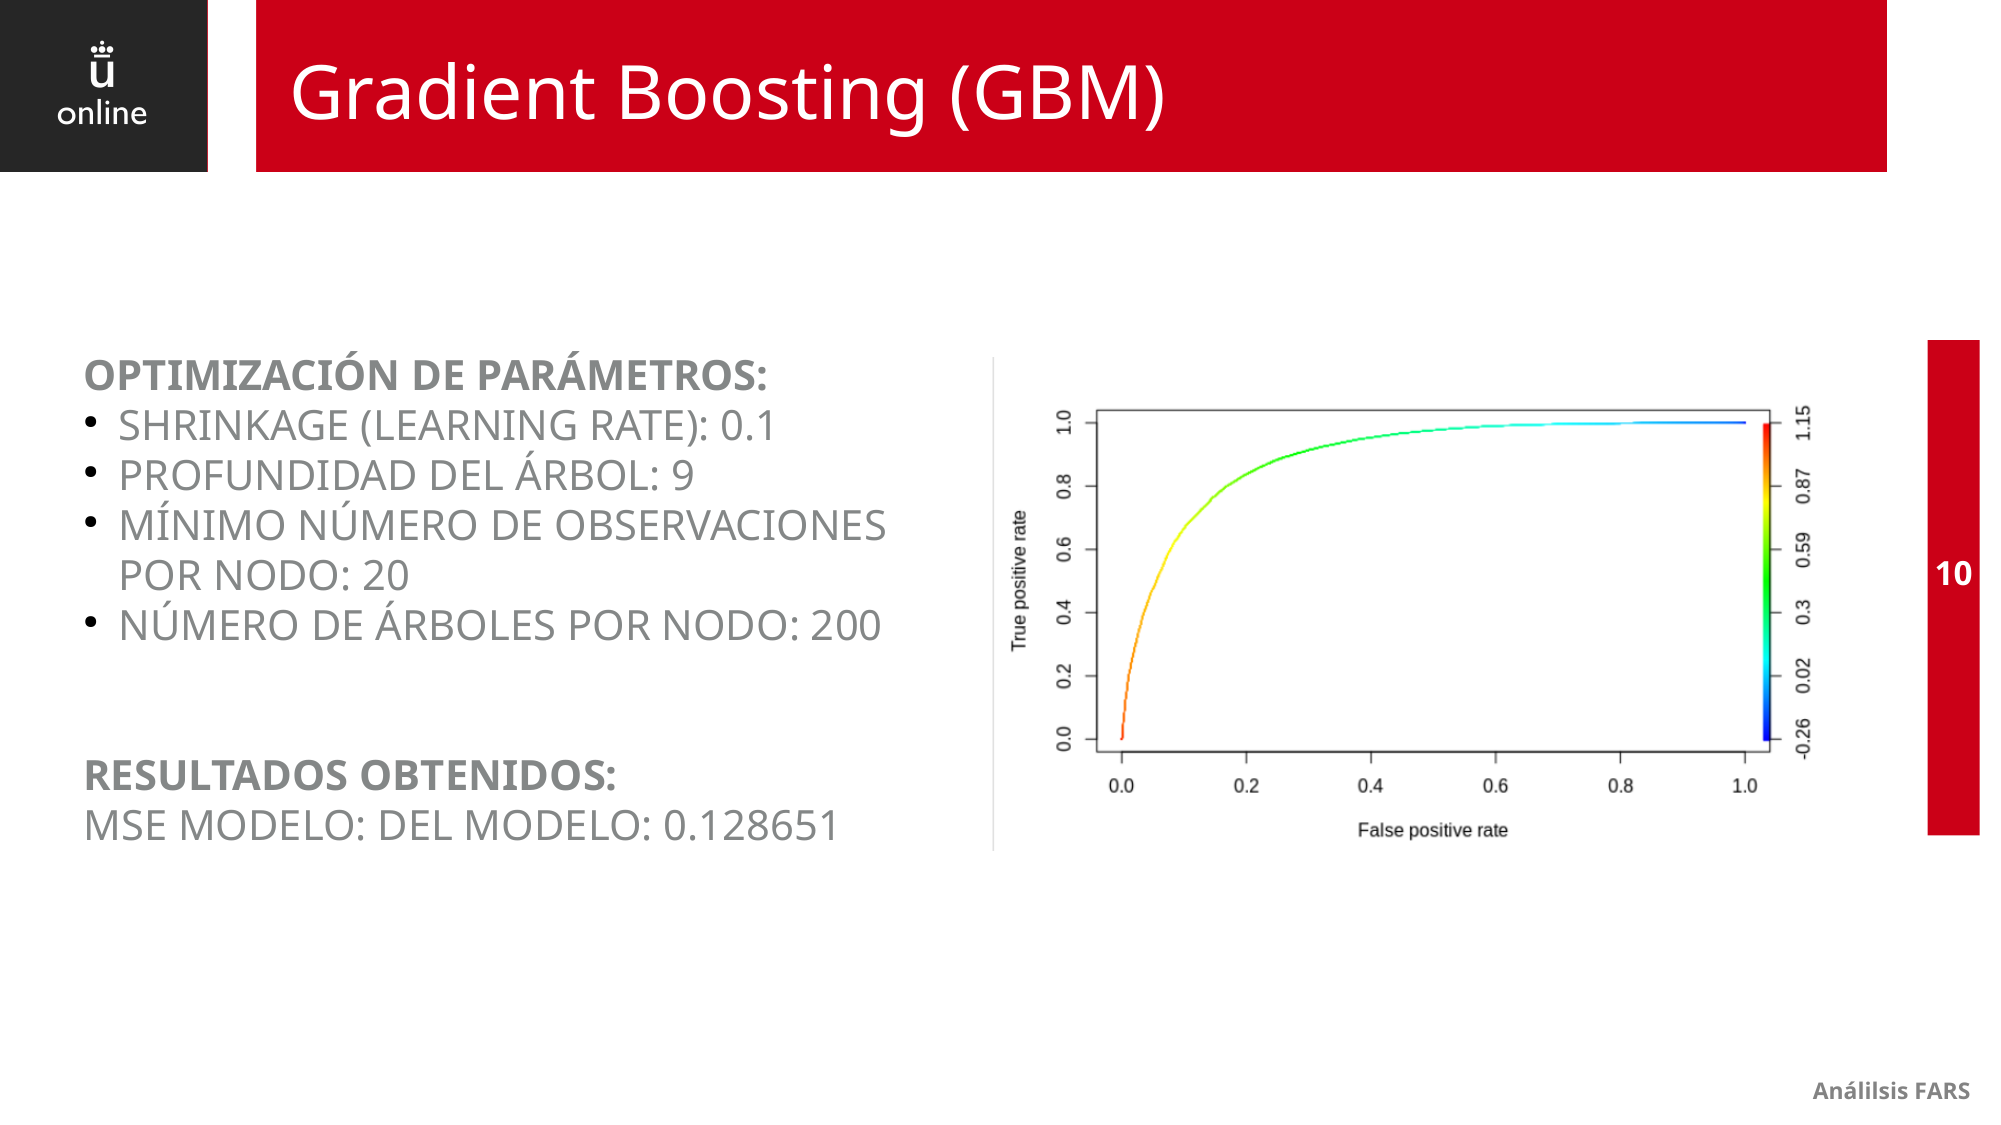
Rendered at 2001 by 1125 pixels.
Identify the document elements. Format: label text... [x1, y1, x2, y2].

picture [40, 26, 164, 150]
title Gradient Boosting (GBM) [274, 9, 1829, 142]
footer Análilsis FARS [671, 1060, 1986, 1121]
text_box Optimización de parámetros: SHRINKAGE (Learning RATE): 0.1 PROFUNDIDAD DEL ÁRBOL: 9 Mínimo NÚMERO DE Observaciones por nodo: 20 NÚMERO DE ÁRBOLES POR NODO: 200 RESULTADOS OBTENIDOS: MSE Modelo: del modelo: 0.128651 [83, 348, 969, 904]
picture [992, 357, 1862, 851]
slide_number <número> [1898, 544, 2000, 605]
